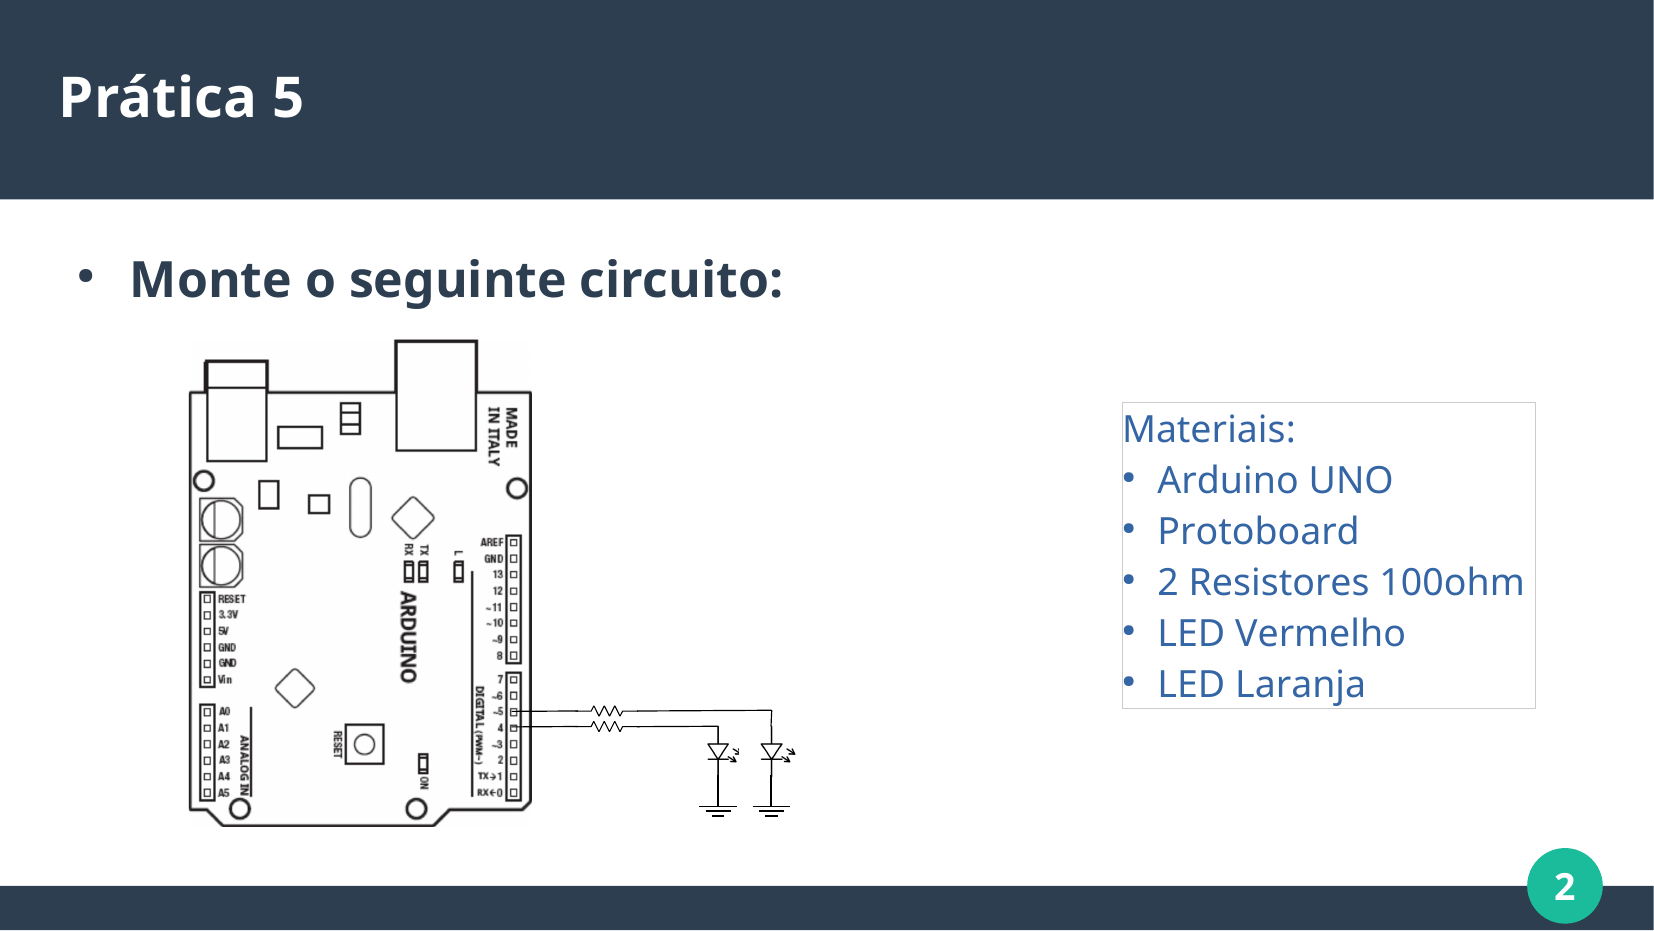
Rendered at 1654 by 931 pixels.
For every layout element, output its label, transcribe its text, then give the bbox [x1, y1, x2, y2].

picture [564, 694, 650, 743]
picture [686, 721, 805, 832]
list Monte o seguinte circuito: [59, 243, 886, 325]
picture [188, 339, 532, 827]
text_box Materiais: Arduino UNO Protoboard 2 Resistores 100ohm LED Vermelho LED Laranja [1122, 402, 1536, 708]
title Prática 5 [59, 37, 1595, 155]
